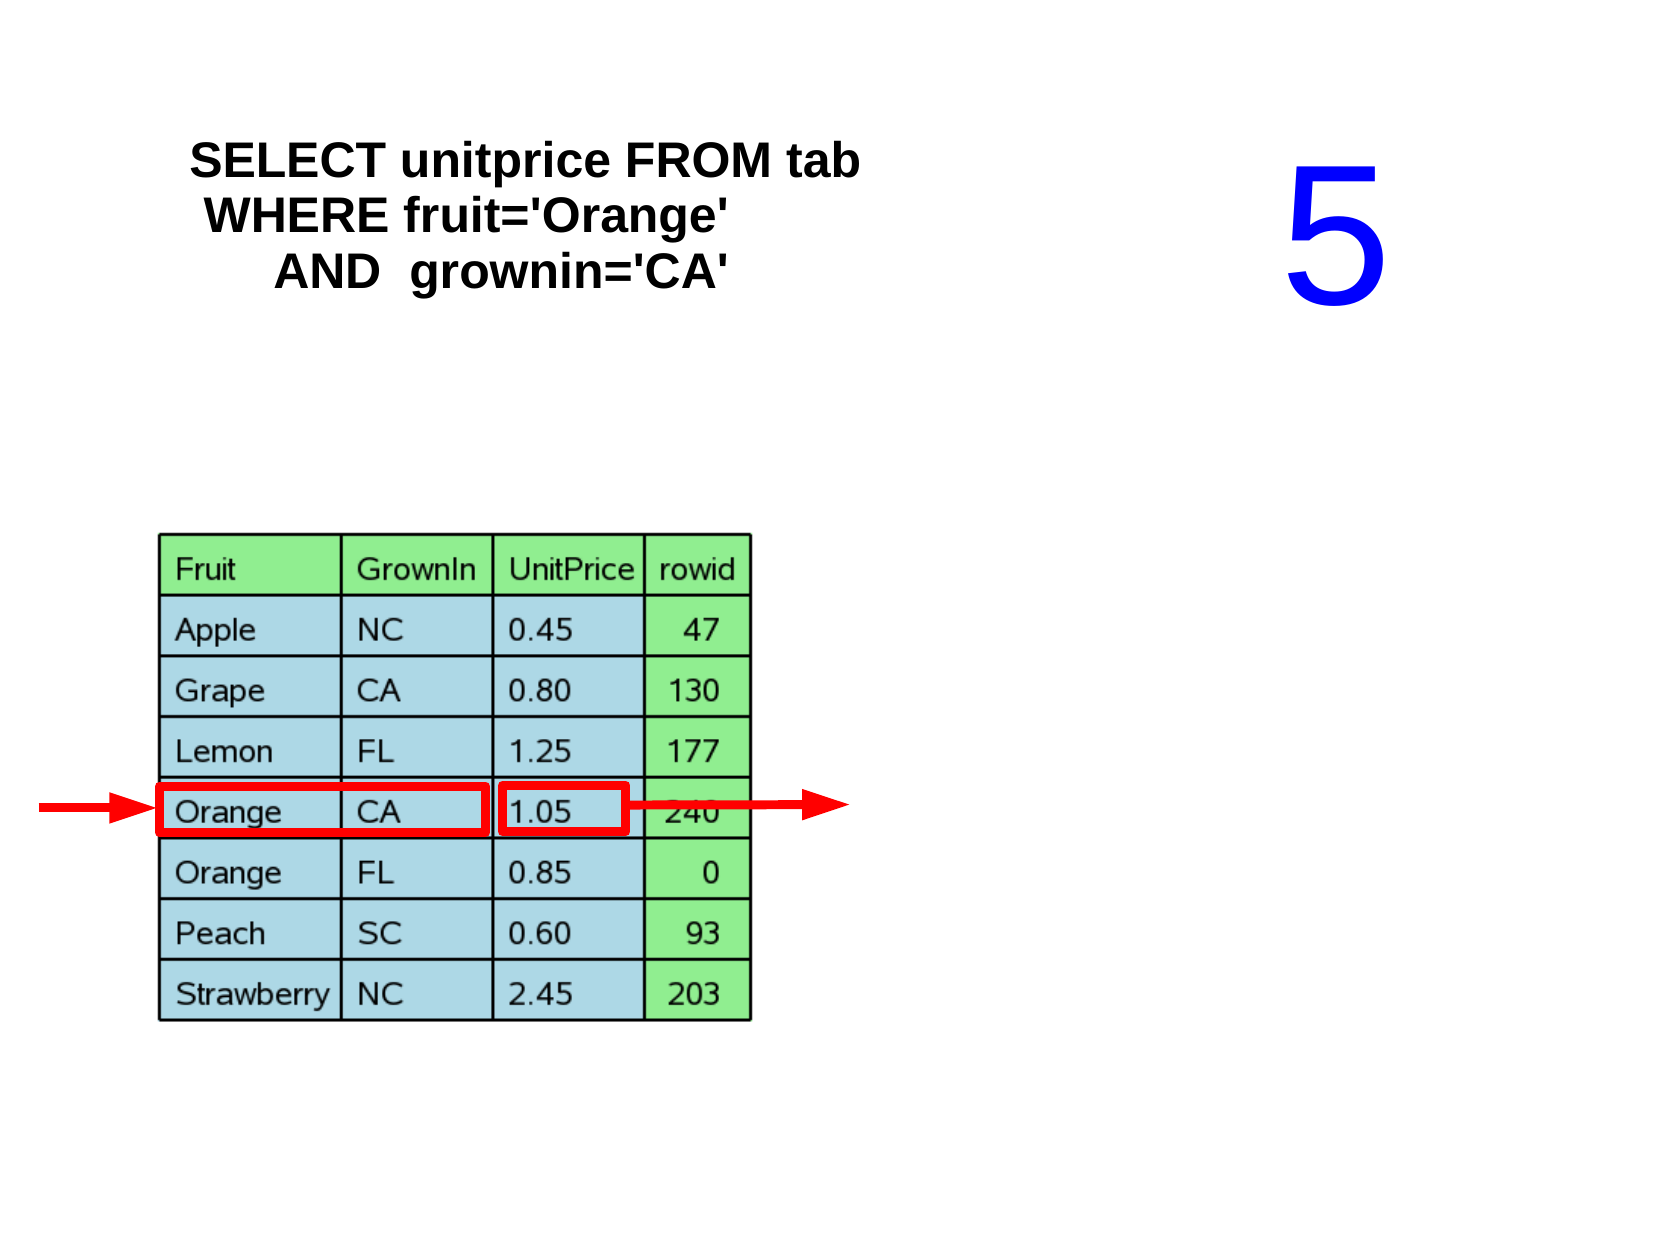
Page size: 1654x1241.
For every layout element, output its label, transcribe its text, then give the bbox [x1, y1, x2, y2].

picture [507, 790, 621, 827]
text_box 5 [1265, 115, 1407, 361]
picture [143, 518, 766, 1037]
picture [164, 791, 481, 828]
text_box SELECT unitprice FROM tab WHERE fruit='Orange' AND grownin='CA' [174, 124, 877, 312]
